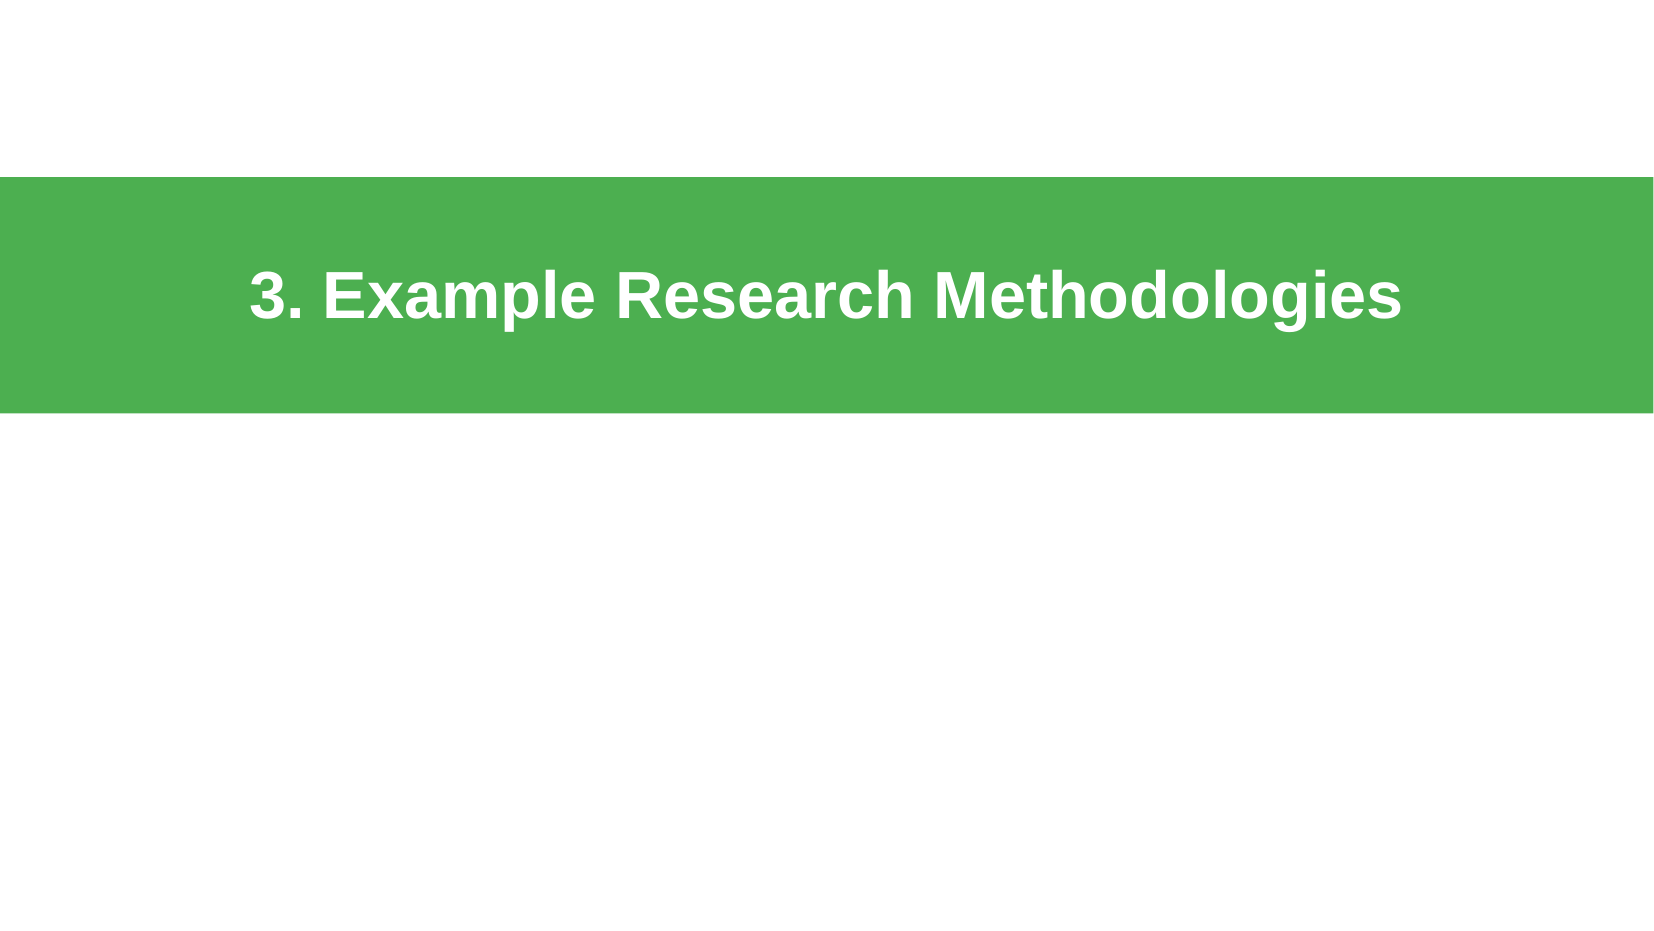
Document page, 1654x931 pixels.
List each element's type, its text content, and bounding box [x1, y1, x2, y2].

title 3. Example Research Methodologies [0, 177, 1654, 414]
